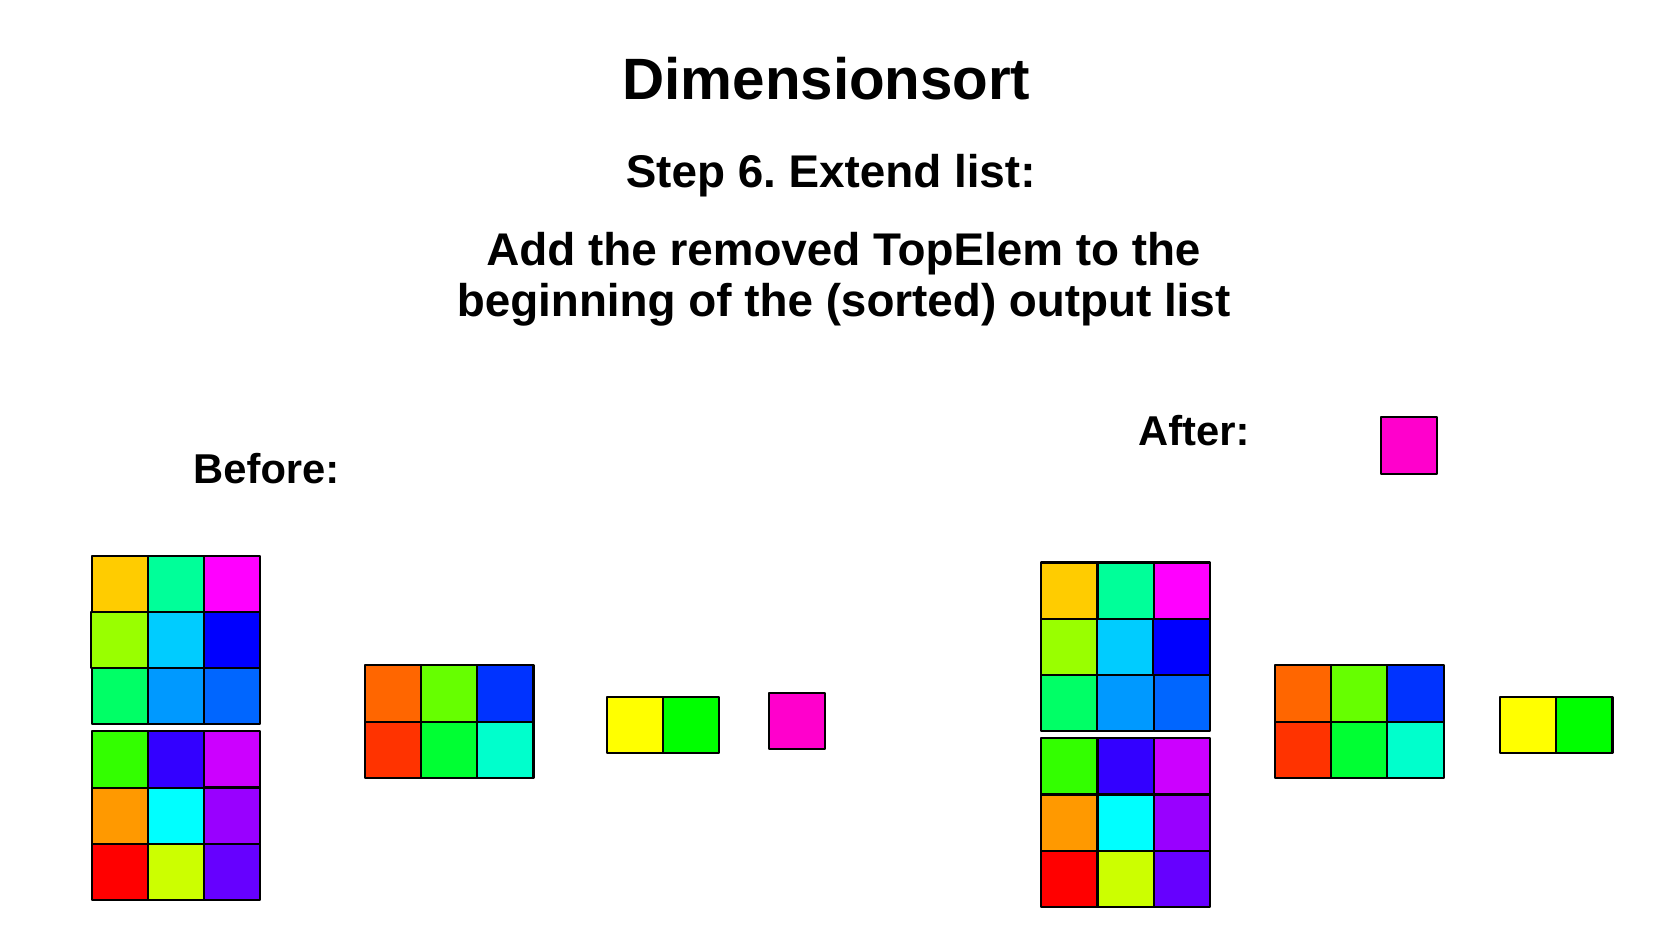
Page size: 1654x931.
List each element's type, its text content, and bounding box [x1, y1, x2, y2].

text_box [606, 696, 720, 754]
title Dimensionsort [82, 2, 1571, 158]
text_box [364, 665, 534, 778]
text_box [768, 692, 826, 749]
subtitle Before: [122, 412, 411, 526]
text_box Step 6. Extend list: [610, 138, 1506, 216]
text_box After: [1050, 375, 1339, 488]
text_box [1040, 562, 1210, 732]
text_box [1500, 696, 1613, 754]
text_box [1275, 665, 1444, 778]
text_box [1041, 738, 1210, 907]
text_box Add the removed TopElem to the beginning of the (sorted) output list [150, 216, 1538, 334]
text_box [91, 555, 261, 725]
text_box [91, 731, 261, 901]
text_box [1380, 417, 1437, 474]
